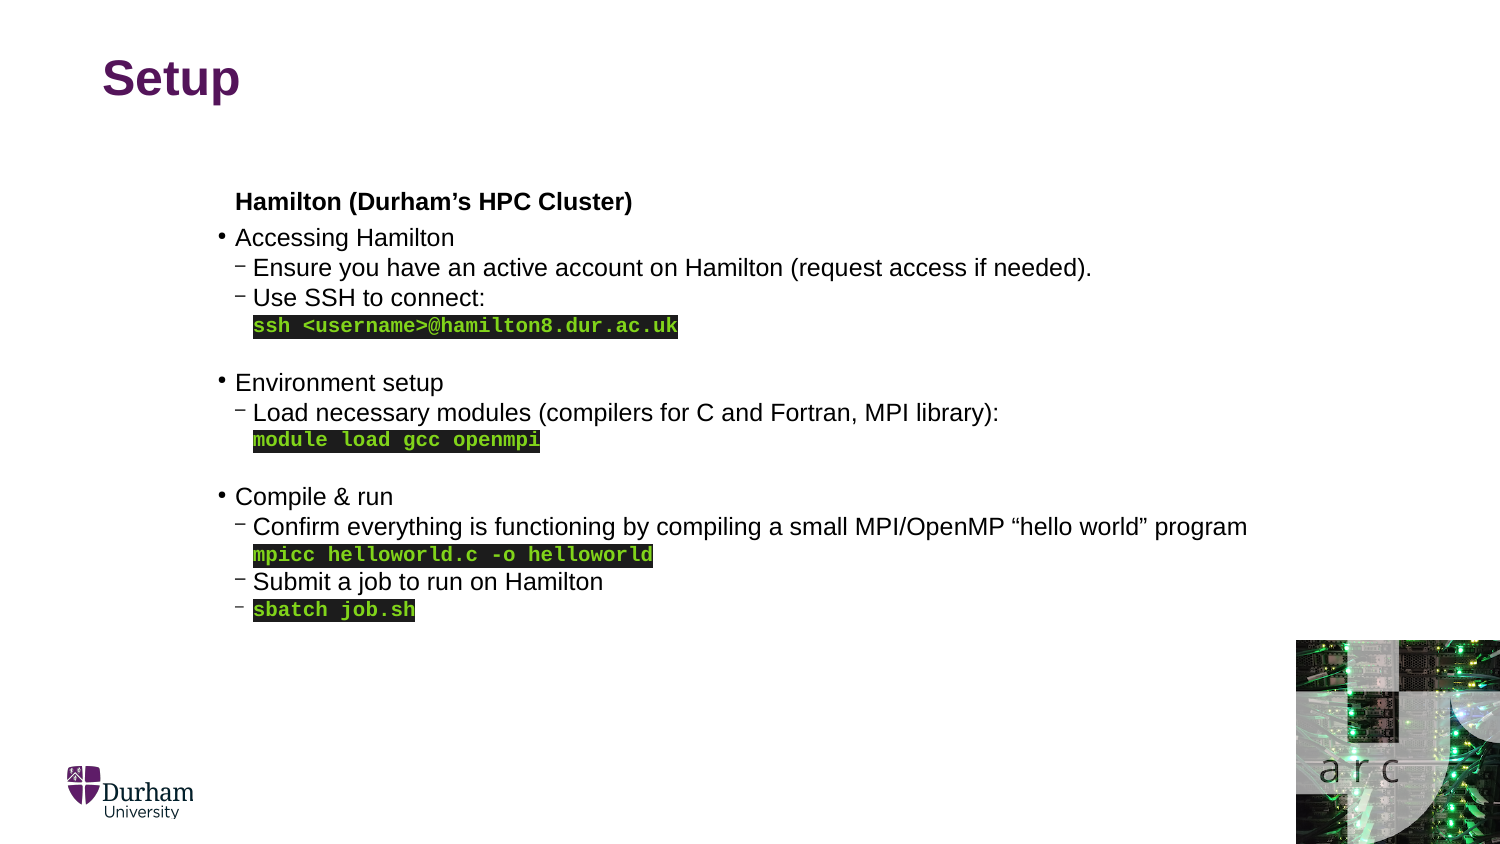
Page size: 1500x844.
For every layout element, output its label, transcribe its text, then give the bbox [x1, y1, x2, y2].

picture [67, 766, 193, 819]
list Hamilton (Durham’s HPC Cluster) Accessing Hamilton Ensure you have an active account on Hamilton (request access if needed). Use SSH to connect: ssh <username>@hamilton8.dur.ac.uk Environment setup Load necessary modules (compilers for C and Fortran, MPI library): module load gcc openmpi Compile & run Confirm everything is functioning by compiling a small MPI/OpenMP “hello world” program mpicc helloworld.c -o helloworld Submit a job to run on Hamilton sbatch job.sh [199, 185, 1301, 658]
title Setup [101, 45, 1399, 121]
picture [1296, 640, 1500, 844]
